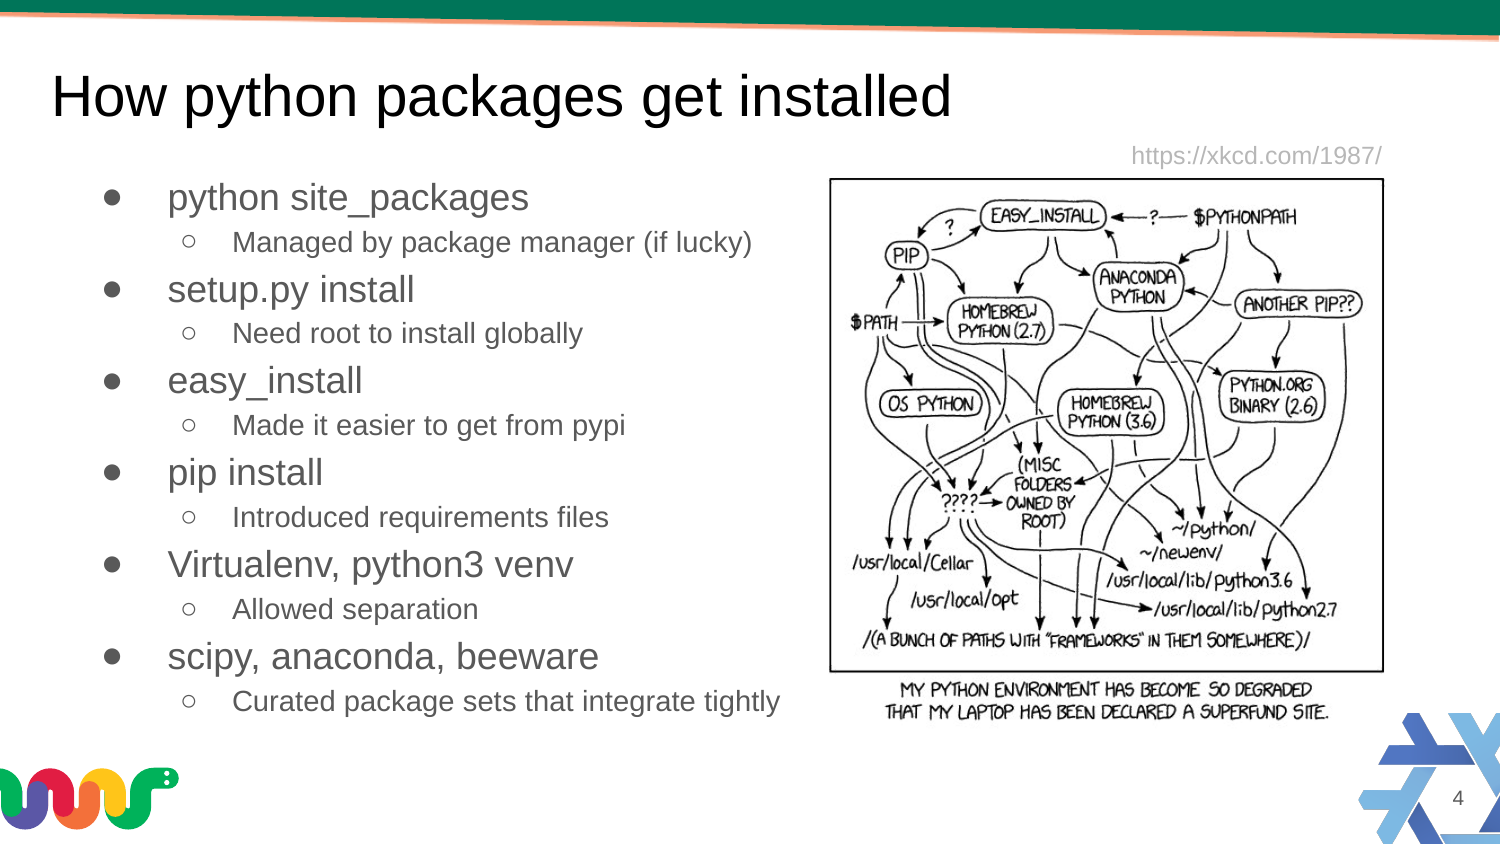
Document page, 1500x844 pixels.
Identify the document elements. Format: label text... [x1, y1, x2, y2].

picture [818, 169, 1500, 844]
text_box https://xkcd.com/1987/ [1033, 144, 1398, 189]
title How python packages get installed [51, 49, 1449, 144]
list python site_packages Managed by package manager (if lucky) setup.py install Need root to install globally easy_install Made it easier to get from pypi pip install Introduced requirements files Virtualenv, python3 venv Allowed separation scipy, anaconda, beeware Curated package sets that integrate tightly [67, 151, 798, 745]
